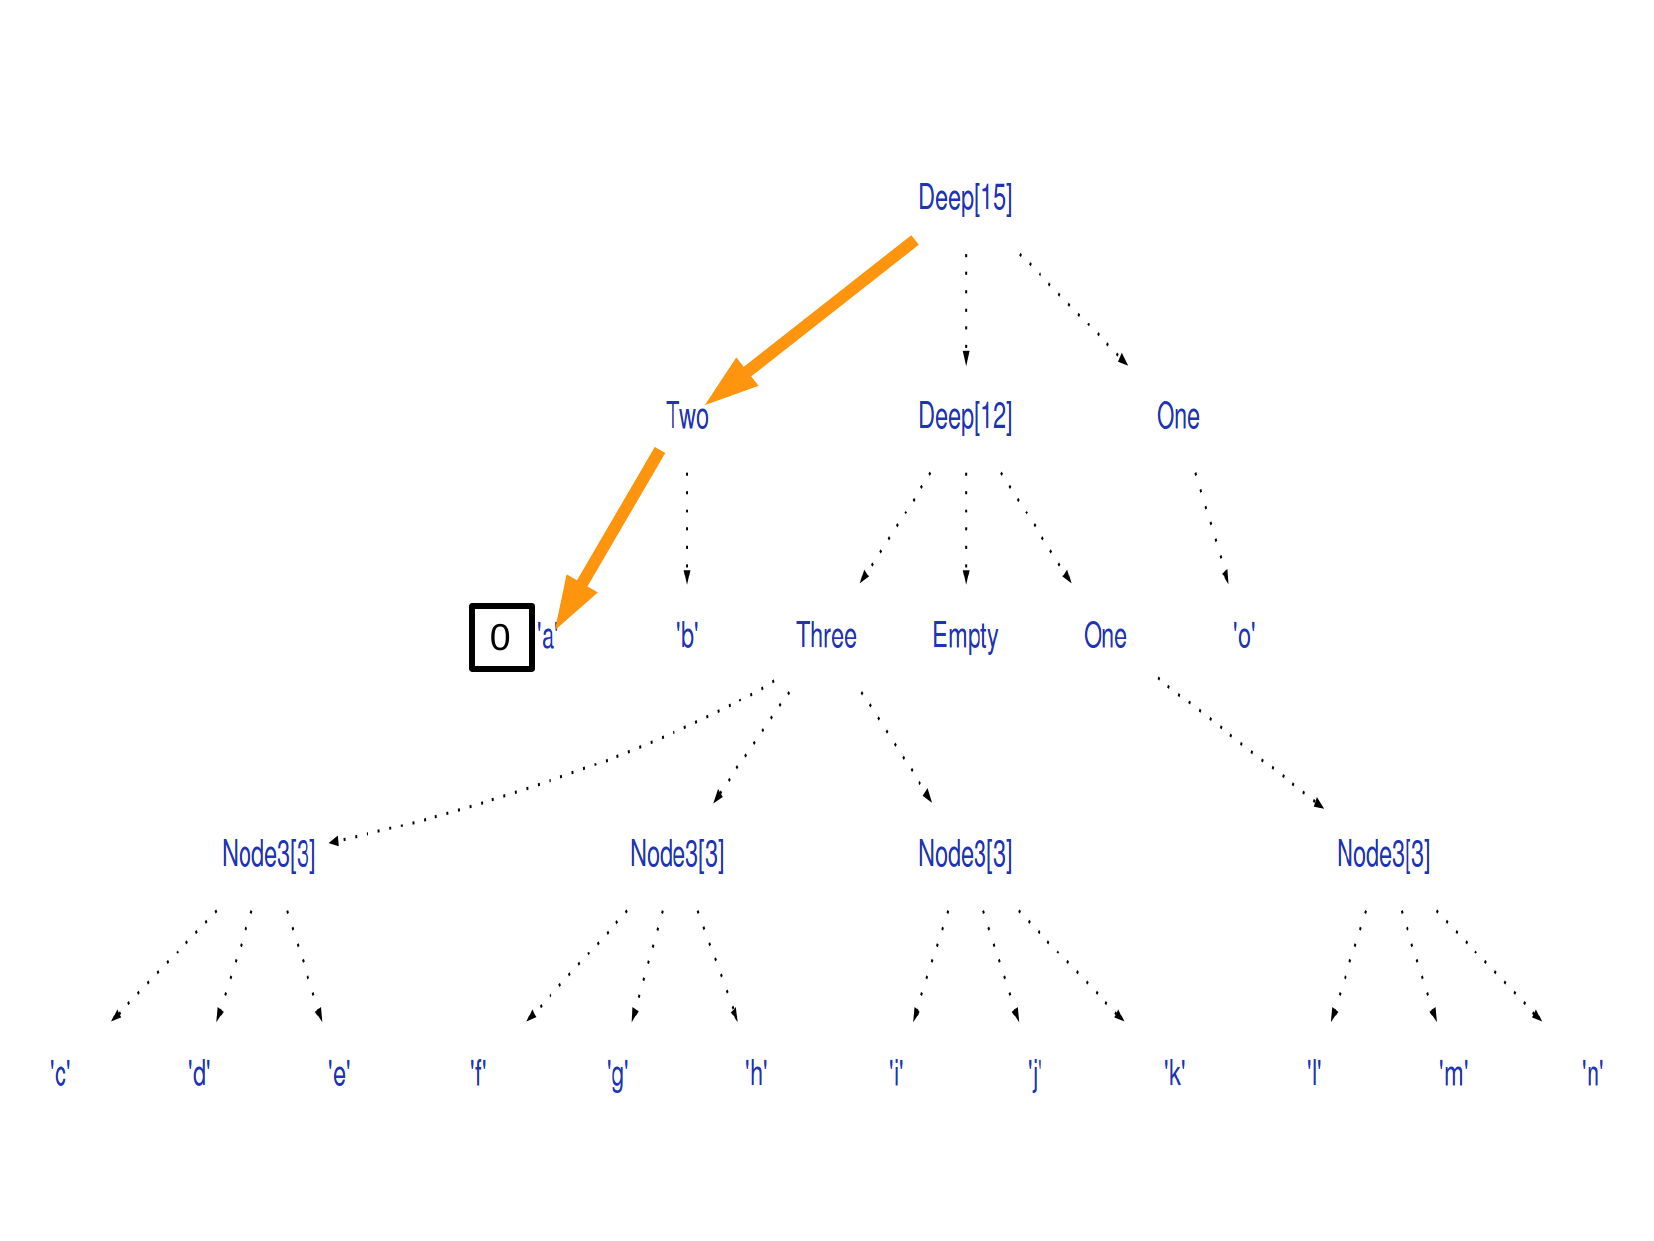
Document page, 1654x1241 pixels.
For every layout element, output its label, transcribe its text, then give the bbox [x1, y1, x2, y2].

picture [0, 135, 1653, 1141]
text_box 0 [472, 605, 533, 669]
